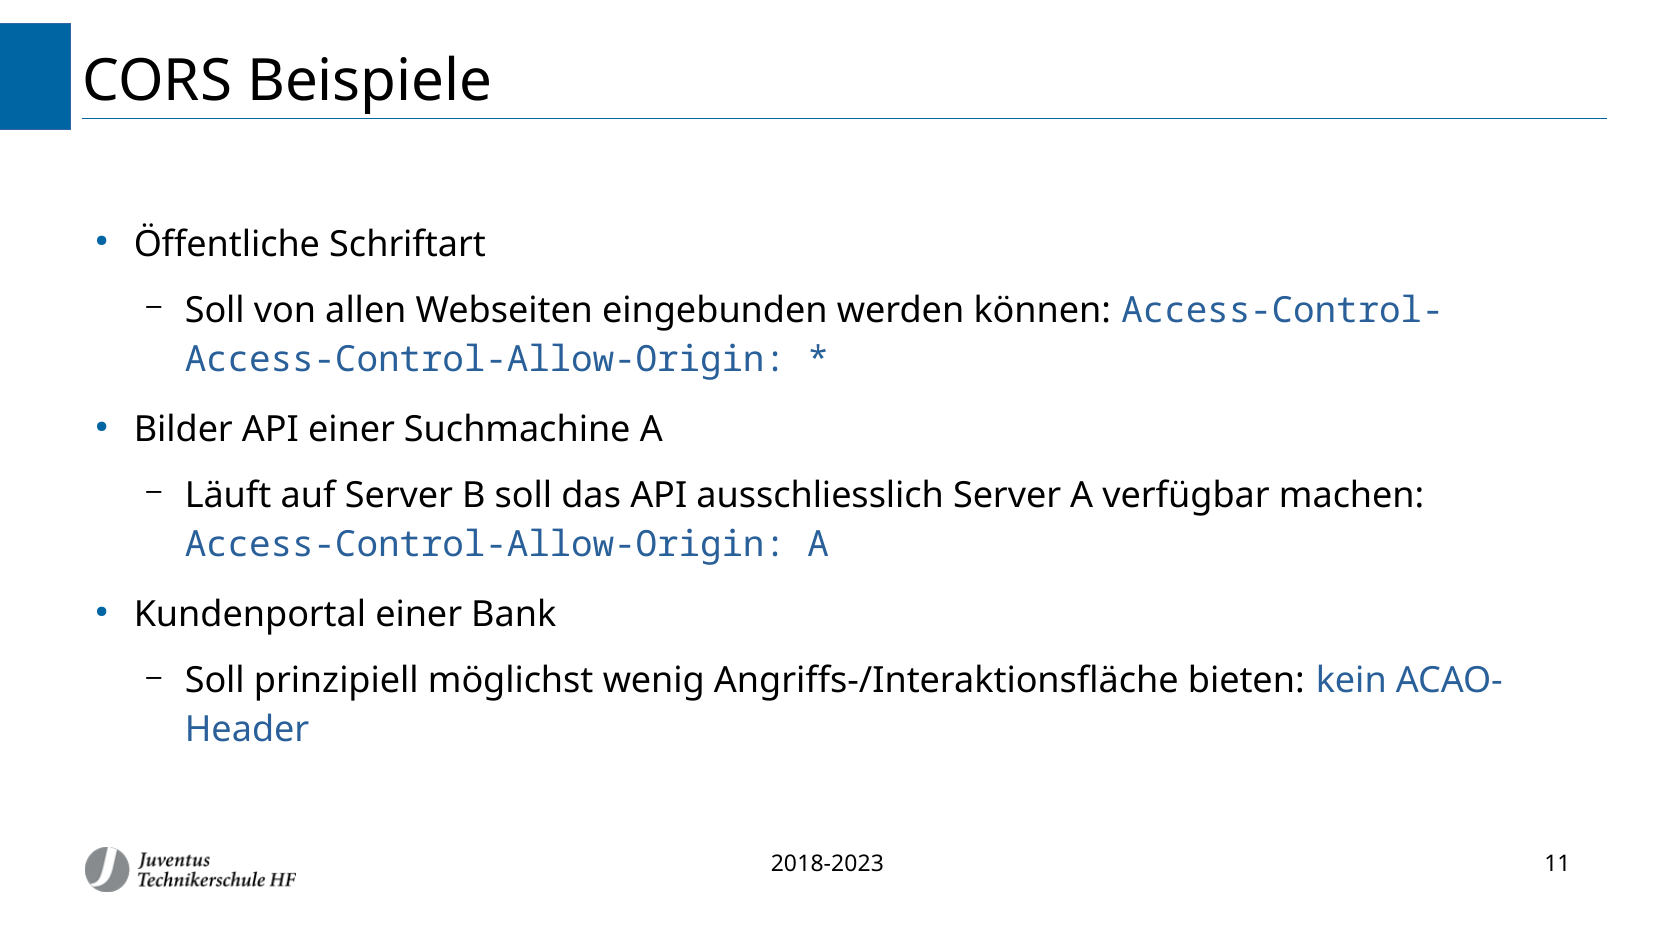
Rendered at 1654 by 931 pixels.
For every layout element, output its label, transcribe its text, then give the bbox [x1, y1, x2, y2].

title CORS Beispiele [82, 37, 1571, 119]
picture [85, 847, 296, 892]
list Öffentliche Schriftart Soll von allen Webseiten eingebunden werden können: Access-Control-Access-Control-Allow-Origin: * Bilder API einer Suchmachine A Läuft auf Server B soll das API ausschliesslich Server A verfügbar machen: Access-Control-Allow-Origin: A Kundenportal einer Bank Soll prinzipiell möglichst wenig Angriffs-/Interaktionsfläche bieten: kein ACAO-Header [82, 217, 1571, 758]
